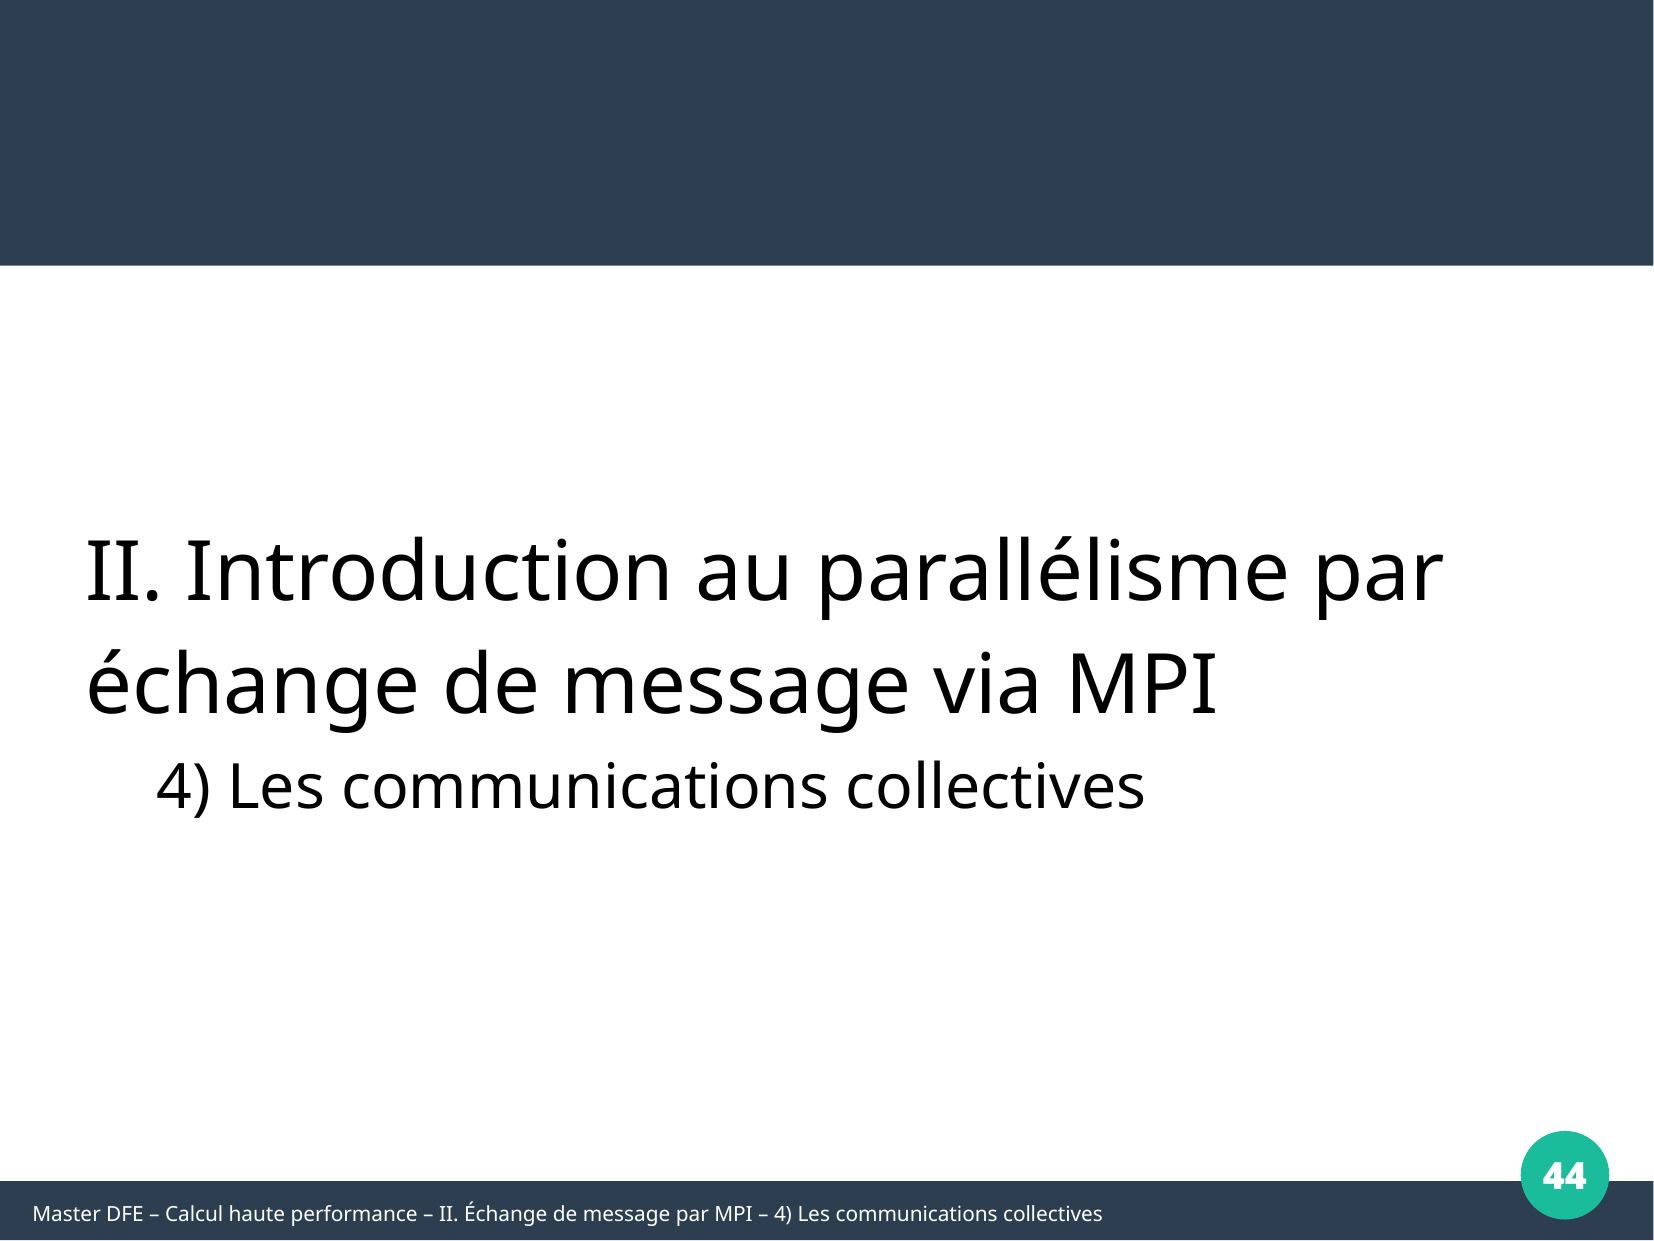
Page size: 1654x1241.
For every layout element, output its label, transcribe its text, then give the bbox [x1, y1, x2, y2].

text_box 4) Les communications collectives [141, 734, 1607, 869]
text_box II. Introduction au parallélisme par échange de message via MPI [70, 503, 1583, 745]
text_box Master DFE – Calcul haute performance – II. Échange de message par MPI – 4) Les communications collectives [17, 1191, 1436, 1235]
